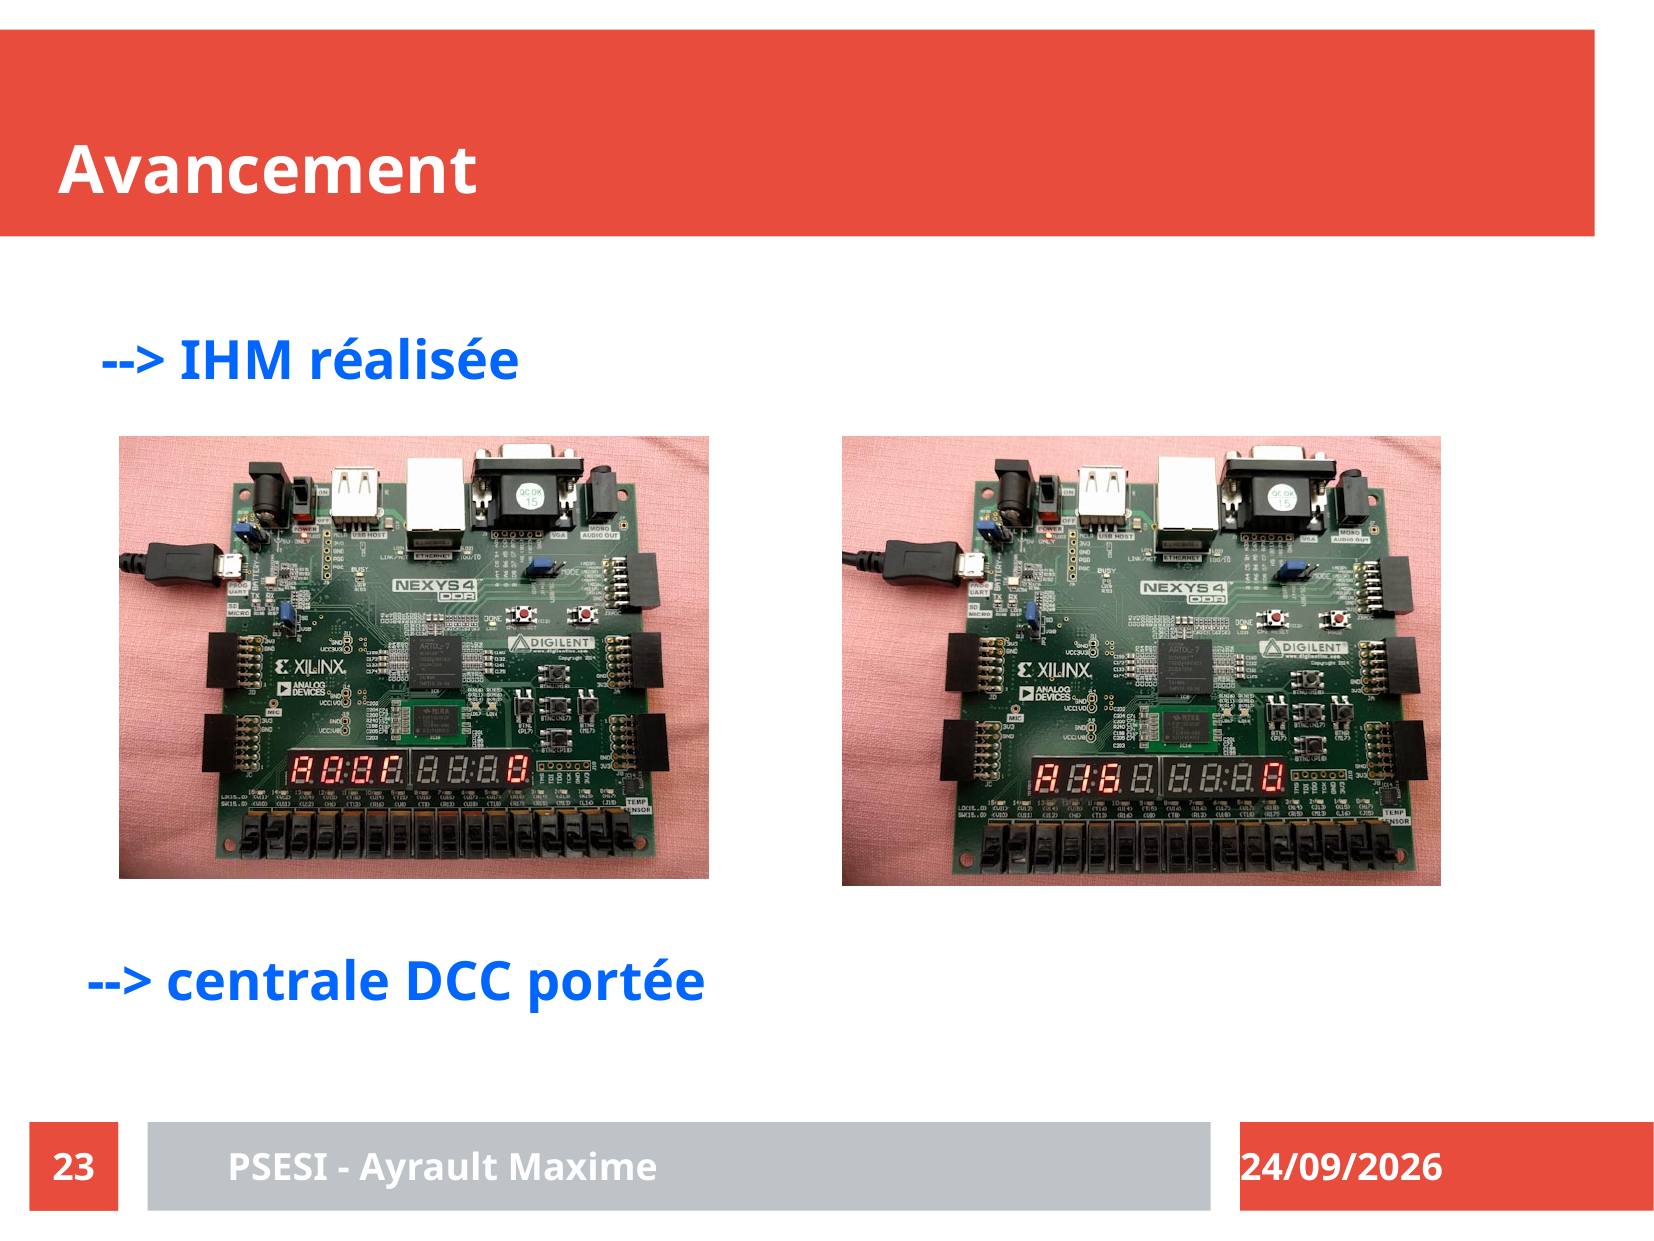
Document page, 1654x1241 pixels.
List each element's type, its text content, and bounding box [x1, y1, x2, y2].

list --> IHM réalisée --> centrale DCC portée [59, 324, 1565, 1093]
picture [119, 437, 709, 879]
title Avancement [59, 59, 1595, 207]
text_box [29, 1122, 119, 1211]
picture [842, 437, 1441, 886]
text_box 2017/3/6 [1240, 1122, 1625, 1211]
text_box PSESI - Ayrault Maxime [177, 1122, 709, 1211]
